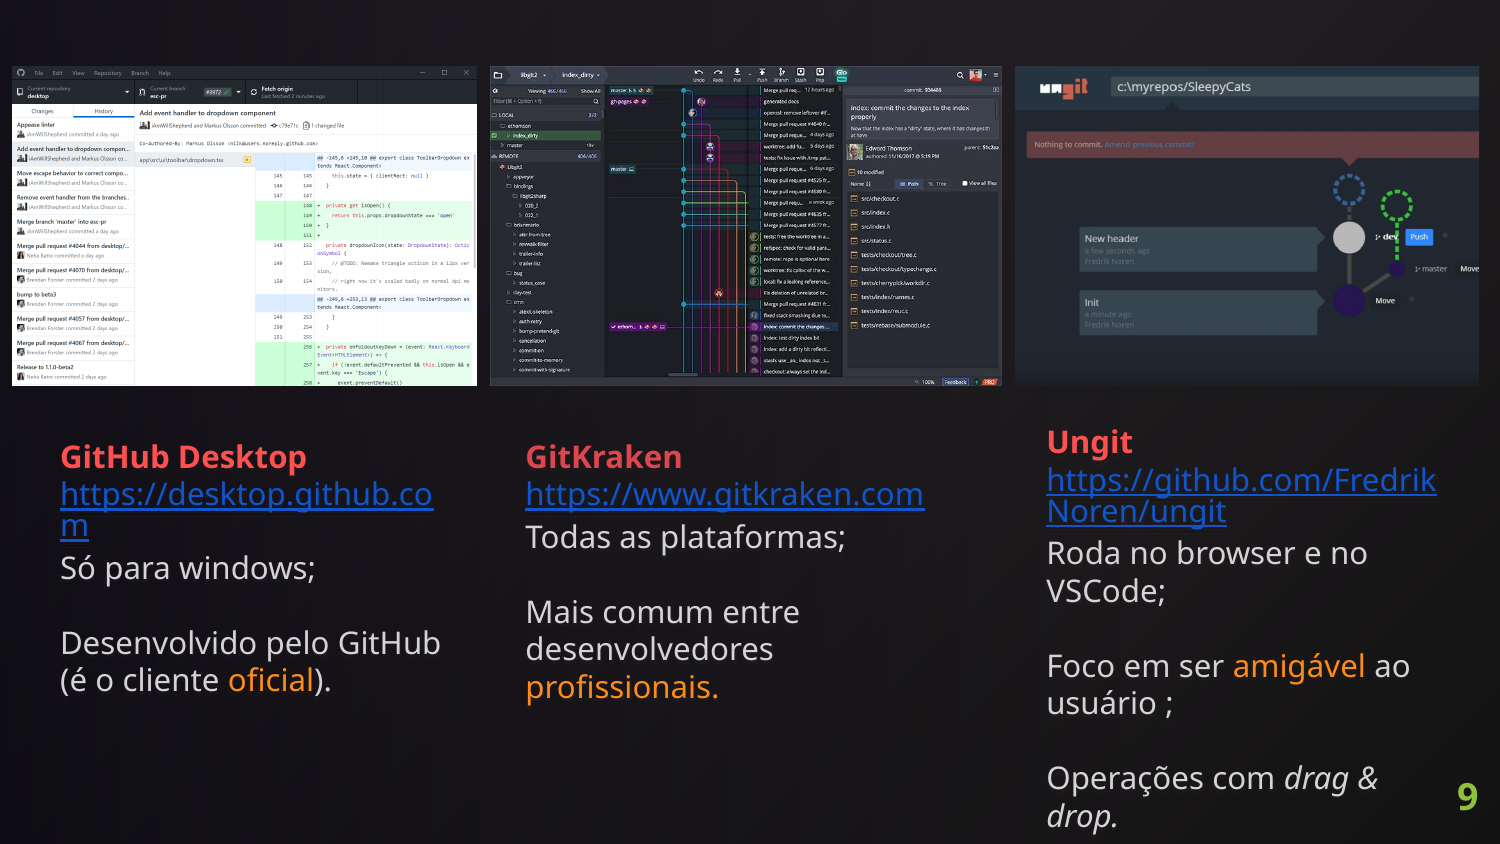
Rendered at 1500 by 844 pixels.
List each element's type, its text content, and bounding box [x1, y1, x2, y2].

slide_number <number> [1407, 752, 1494, 844]
list GitHub Desktop https://desktop.github.com Só para windows; Desenvolvido pelo GitHub (é o cliente oficial). [44, 421, 477, 808]
list GitKraken https://www.gitkraken.com Todas as plataformas; Mais comum entre desenvolvedores profissionais. [510, 421, 981, 808]
picture [12, 66, 477, 386]
list Ungit https://github.com/FredrikNoren/ungit Roda no browser e no VSCode; Foco em ser amigável ao usuário ; Operações com drag & drop. [1031, 407, 1463, 794]
picture [1015, 66, 1480, 386]
picture [490, 66, 1002, 386]
